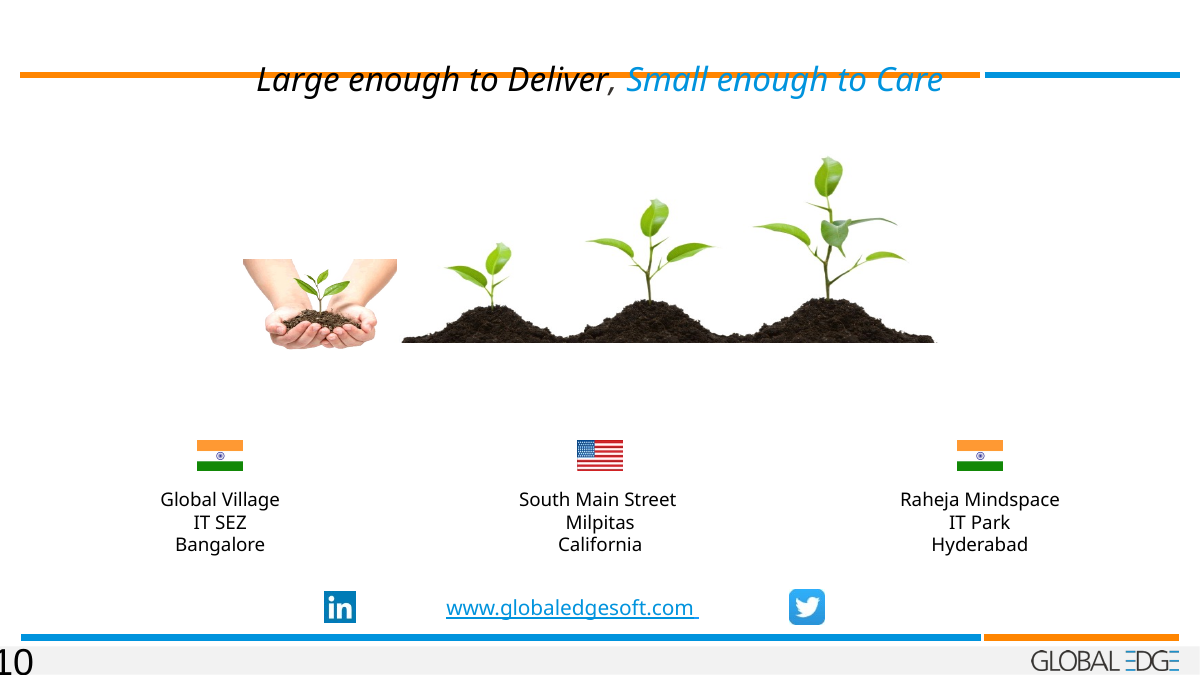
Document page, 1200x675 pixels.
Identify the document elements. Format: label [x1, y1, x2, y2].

picture [957, 440, 1003, 471]
picture [337, 603, 352, 619]
picture [197, 440, 243, 471]
picture [1031, 650, 1179, 671]
picture [789, 589, 825, 625]
picture [243, 117, 957, 350]
picture [329, 596, 334, 619]
picture [577, 440, 623, 471]
